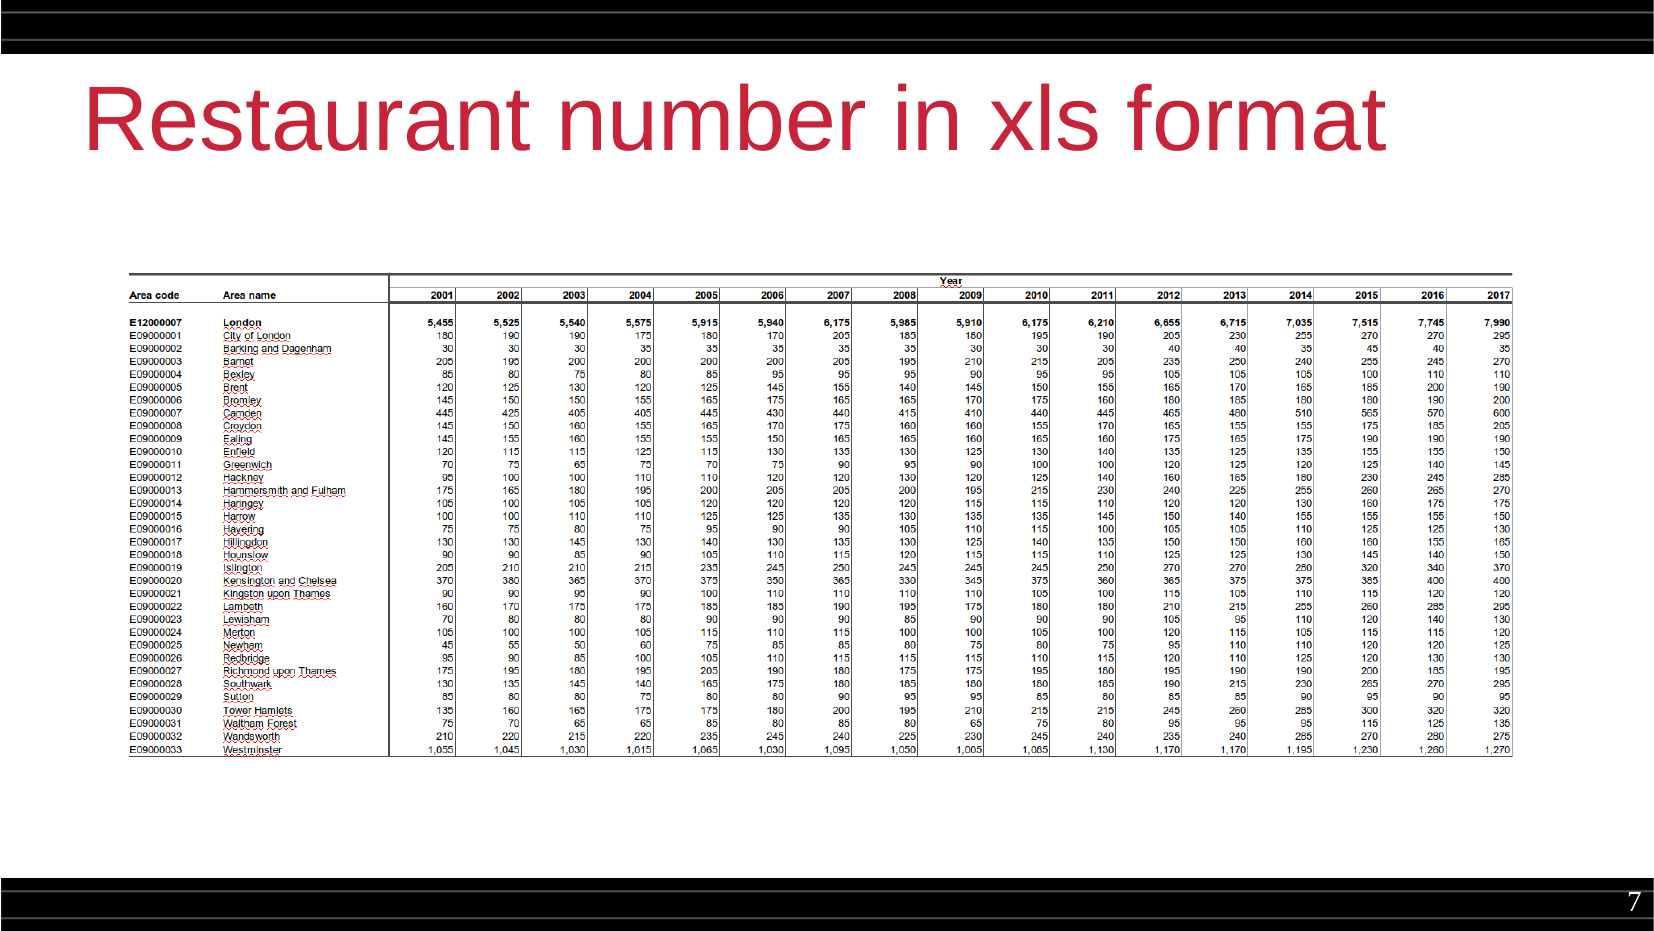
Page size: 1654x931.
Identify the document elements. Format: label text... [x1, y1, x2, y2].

picture [1, 878, 1654, 931]
title Restaurant number in xls format [82, 67, 1571, 273]
picture [1, 0, 1654, 54]
picture [129, 271, 1525, 757]
